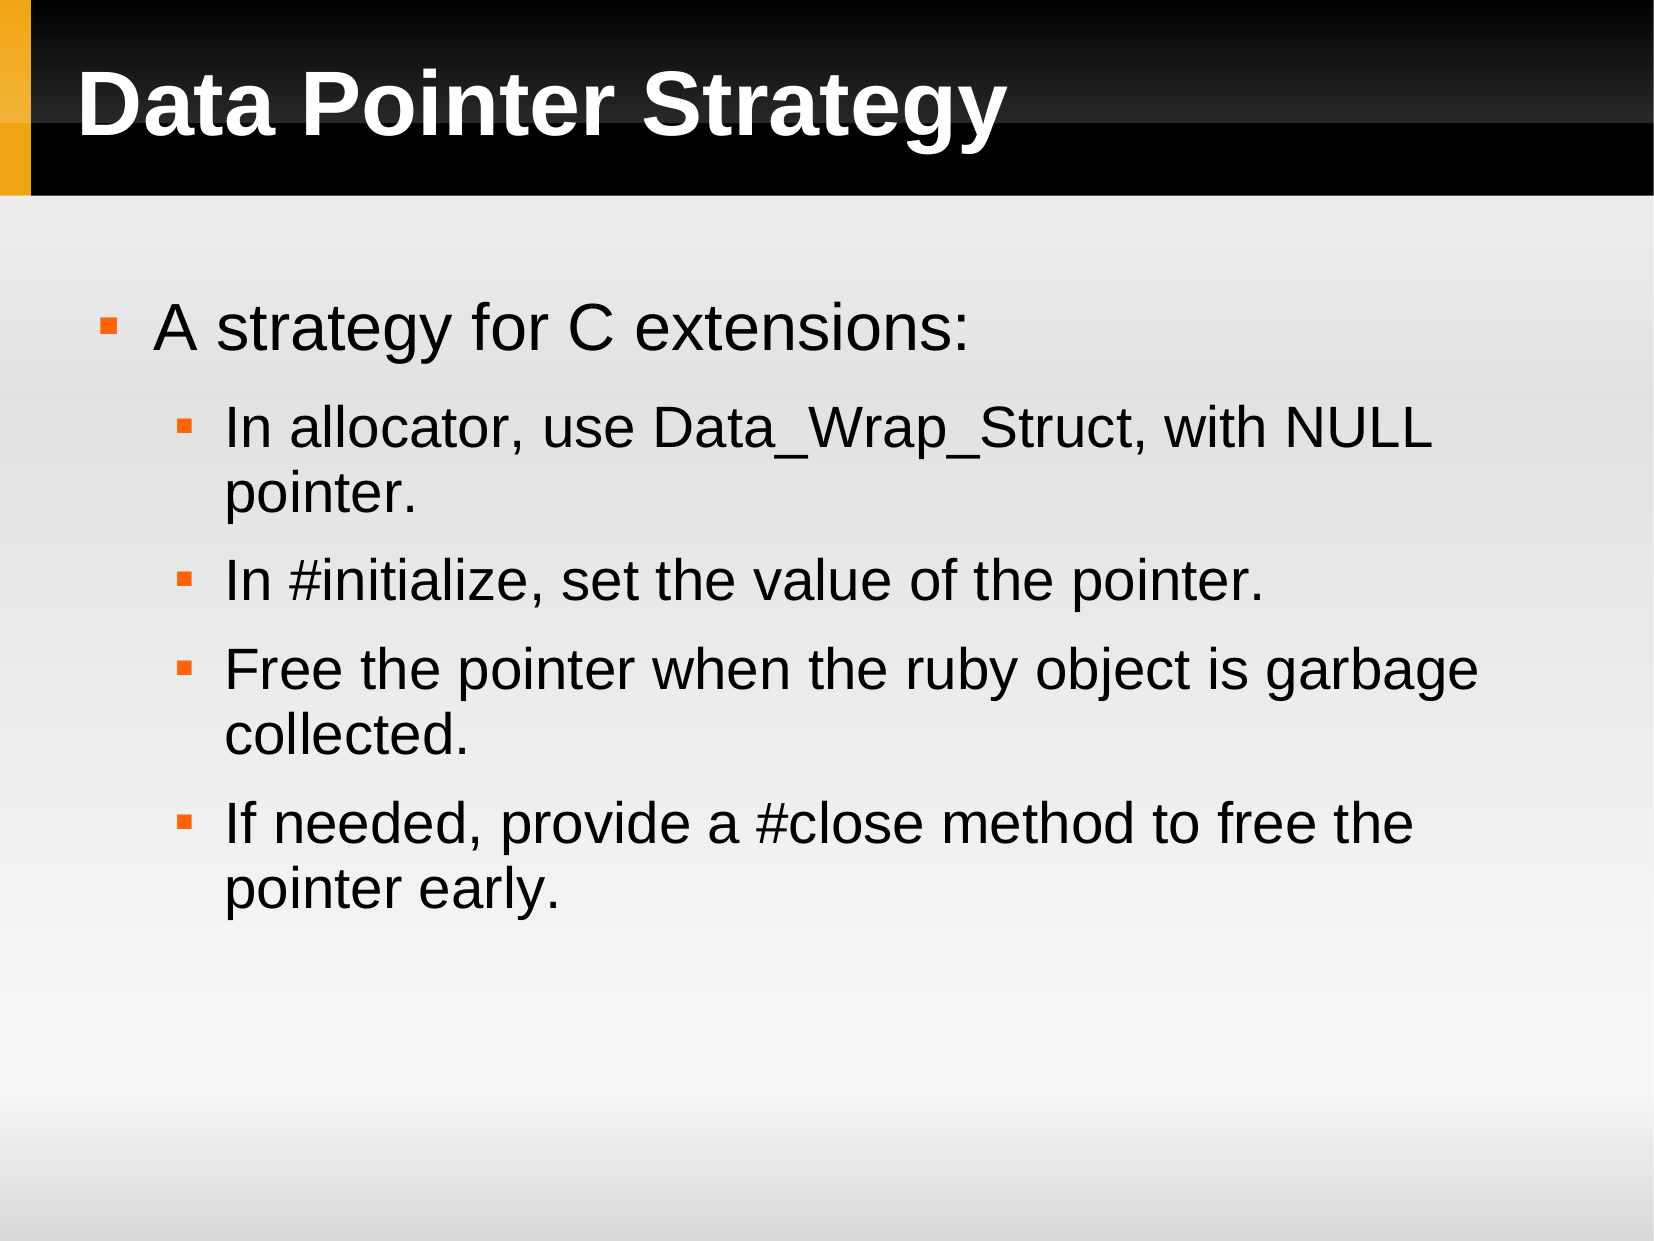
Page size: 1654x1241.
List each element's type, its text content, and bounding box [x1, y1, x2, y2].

title Data Pointer Strategy [76, 7, 1565, 200]
list A strategy for C extensions: In allocator, use Data_Wrap_Struct, with NULL pointer. In #initialize, set the value of the pointer. Free the pointer when the ruby object is garbage collected. If needed, provide a #close method to free the pointer early. [82, 290, 1571, 1201]
picture [0, 0, 1654, 1241]
